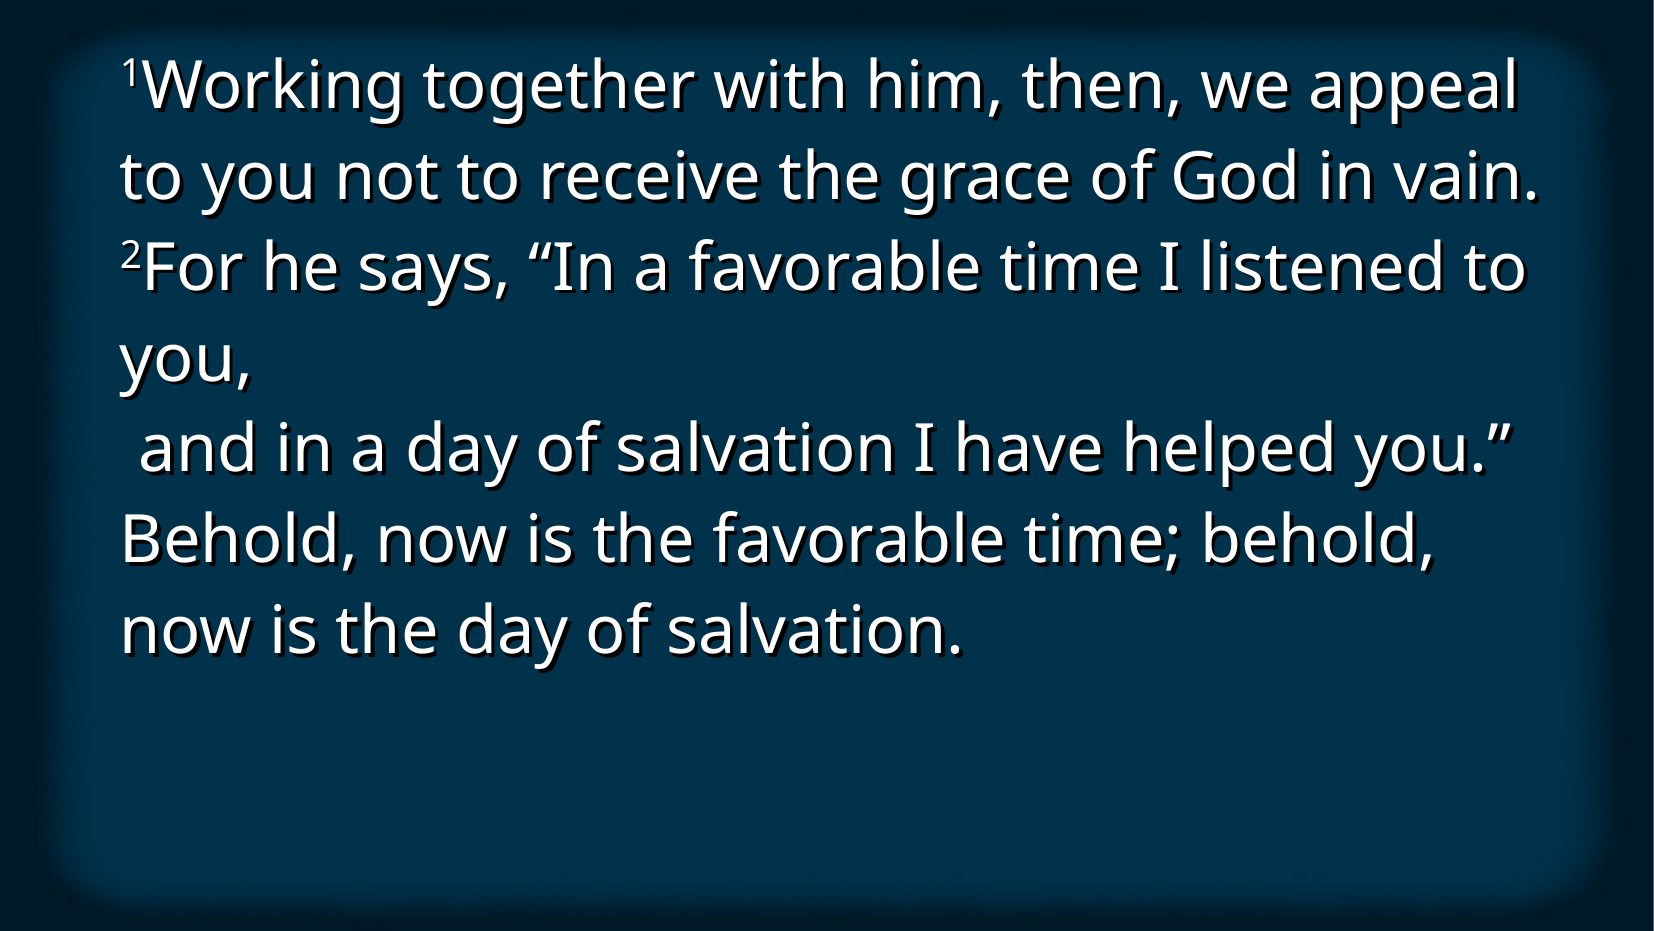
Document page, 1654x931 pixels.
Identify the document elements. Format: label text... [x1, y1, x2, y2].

picture [0, 0, 1654, 931]
text_box 1Working together with him, then, we appeal to you not to receive the grace of God in vain. 2For he says, “In a favorable time I listened to you, and in a day of salvation I have helped you.” Behold, now is the favorable time; behold, now is the day of salvation. [105, 30, 1561, 578]
